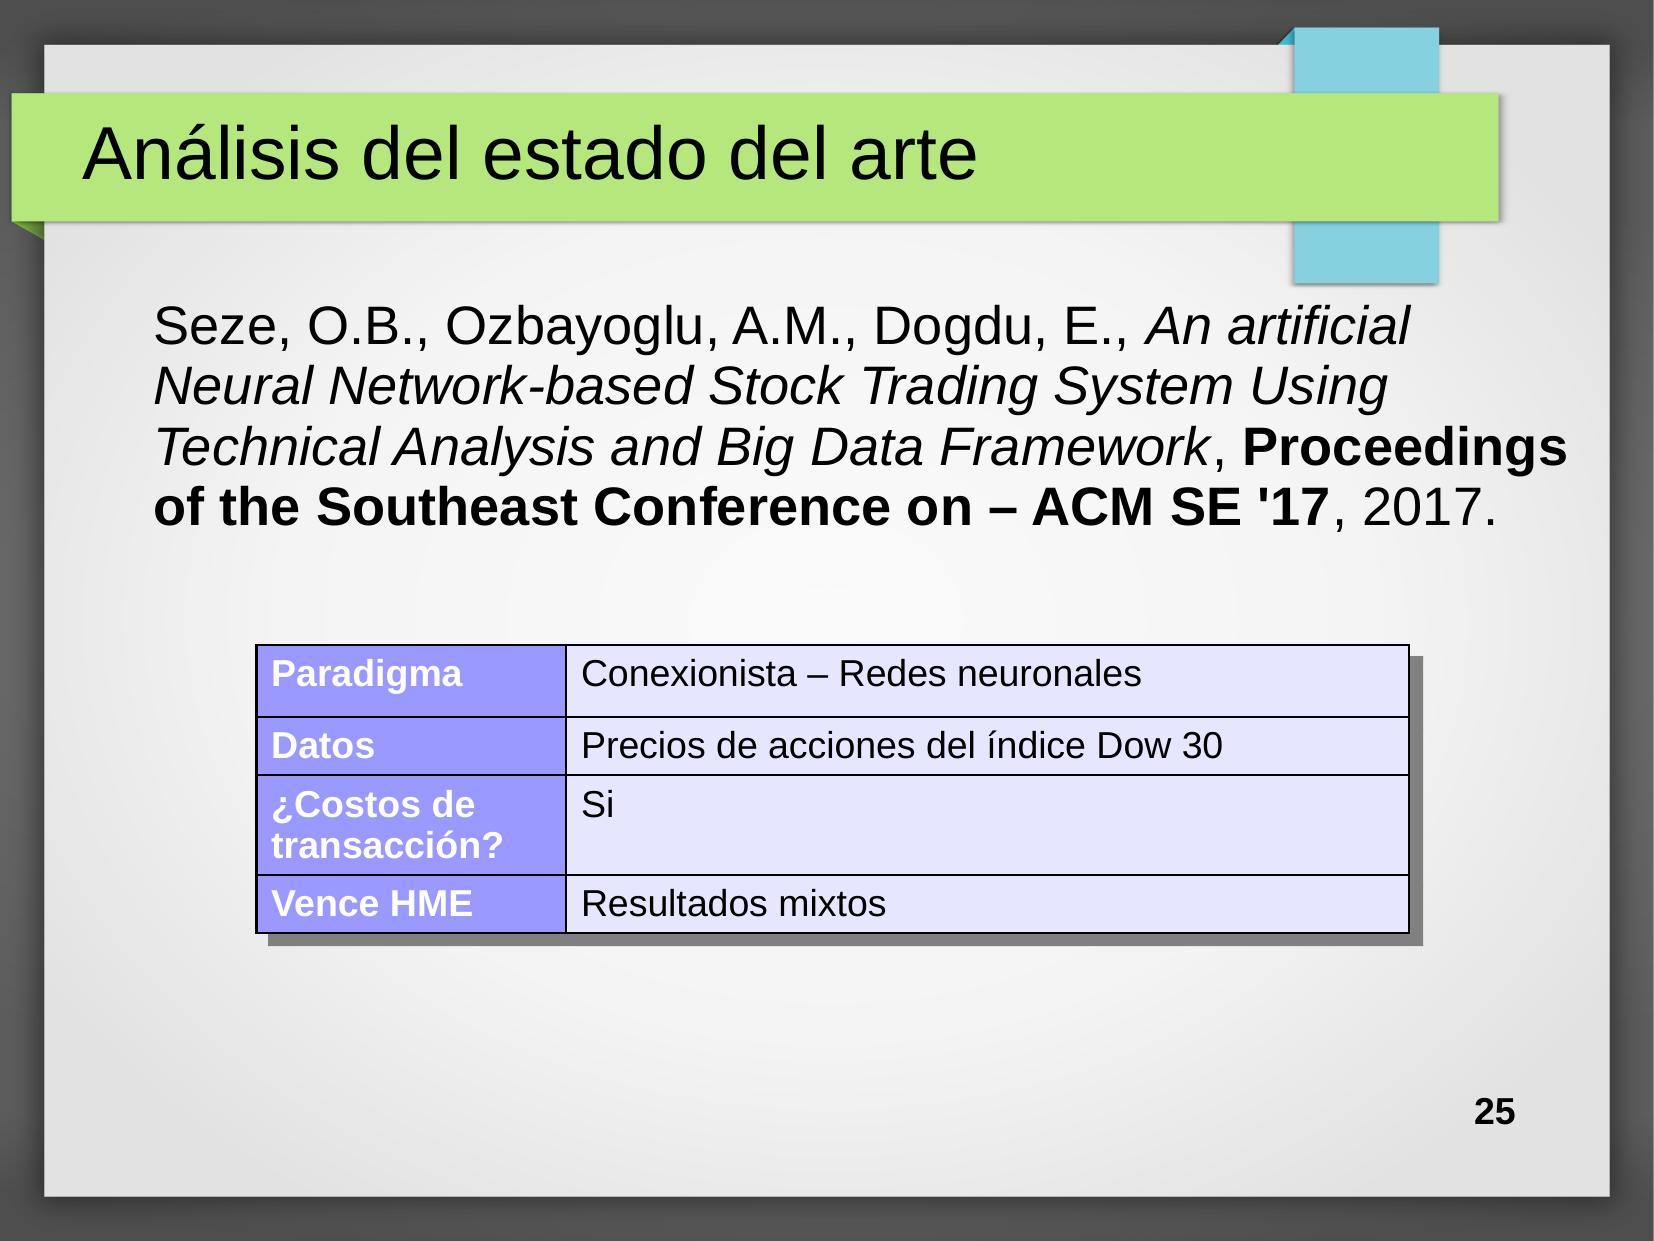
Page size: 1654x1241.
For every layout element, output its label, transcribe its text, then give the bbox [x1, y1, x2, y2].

table_cell Vence HME [258, 876, 565, 932]
table_header Paradigma [258, 646, 565, 716]
title Análisis del estado del arte [82, 94, 1264, 213]
text_box <number> [1459, 1083, 1654, 1154]
list Seze, O.B., Ozbayoglu, A.M., Dogdu, E., An artificial Neural Network-based Stock Trading System Using Technical Analysis and Big Data Framework, Proceedings of the Southeast Conference on – ACM SE '17, 2017. [82, 295, 1571, 1015]
table_cell ¿Costos de transacción? [258, 776, 565, 874]
table_header Conexionista – Redes neuronales [567, 646, 1408, 716]
table_cell Si [567, 776, 1408, 874]
table_cell Datos [258, 718, 565, 774]
picture [0, 0, 1654, 1241]
table_cell Resultados mixtos [567, 876, 1408, 932]
table_cell Precios de acciones del índice Dow 30 [567, 718, 1408, 774]
